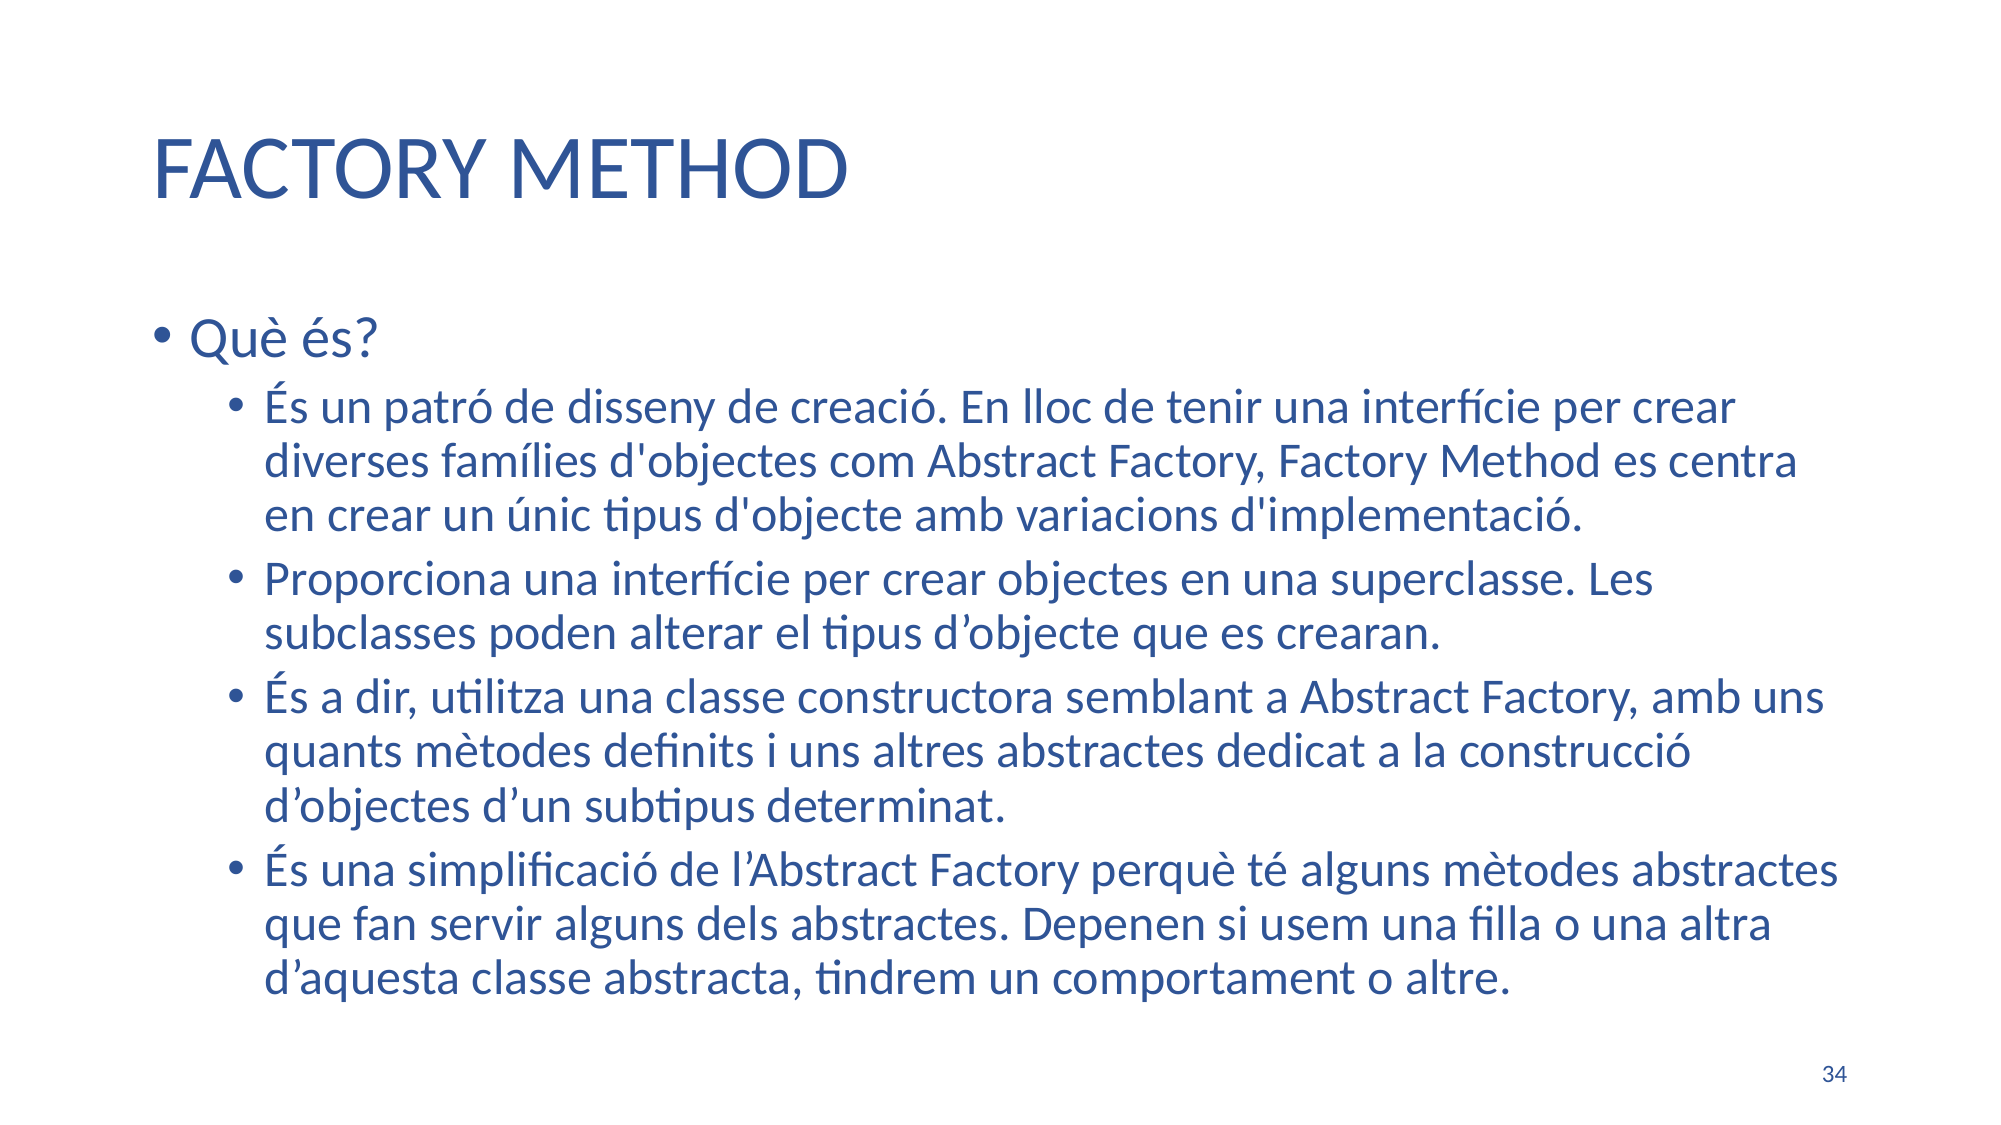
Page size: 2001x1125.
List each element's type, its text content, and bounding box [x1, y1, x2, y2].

title FACTORY METHOD [137, 59, 1863, 278]
slide_number <number> [1412, 1042, 1863, 1103]
list Què és? És un patró de disseny de creació. En lloc de tenir una interfície per crear diverses famílies d'objectes com Abstract Factory, Factory Method es centra en crear un únic tipus d'objecte amb variacions d'implementació. Proporciona una interfície per crear objectes en una superclasse. Les subclasses poden alterar el tipus d’objecte que es crearan. És a dir, utilitza una classe constructora semblant a Abstract Factory, amb uns quants mètodes definits i uns altres abstractes dedicat a la construcció d’objectes d’un subtipus determinat. És una simplificació de l’Abstract Factory perquè té alguns mètodes abstractes que fan servir alguns dels abstractes. Depenen si usem una filla o una altra d’aquesta classe abstracta, tindrem un comportament o altre. [137, 299, 1863, 1014]
